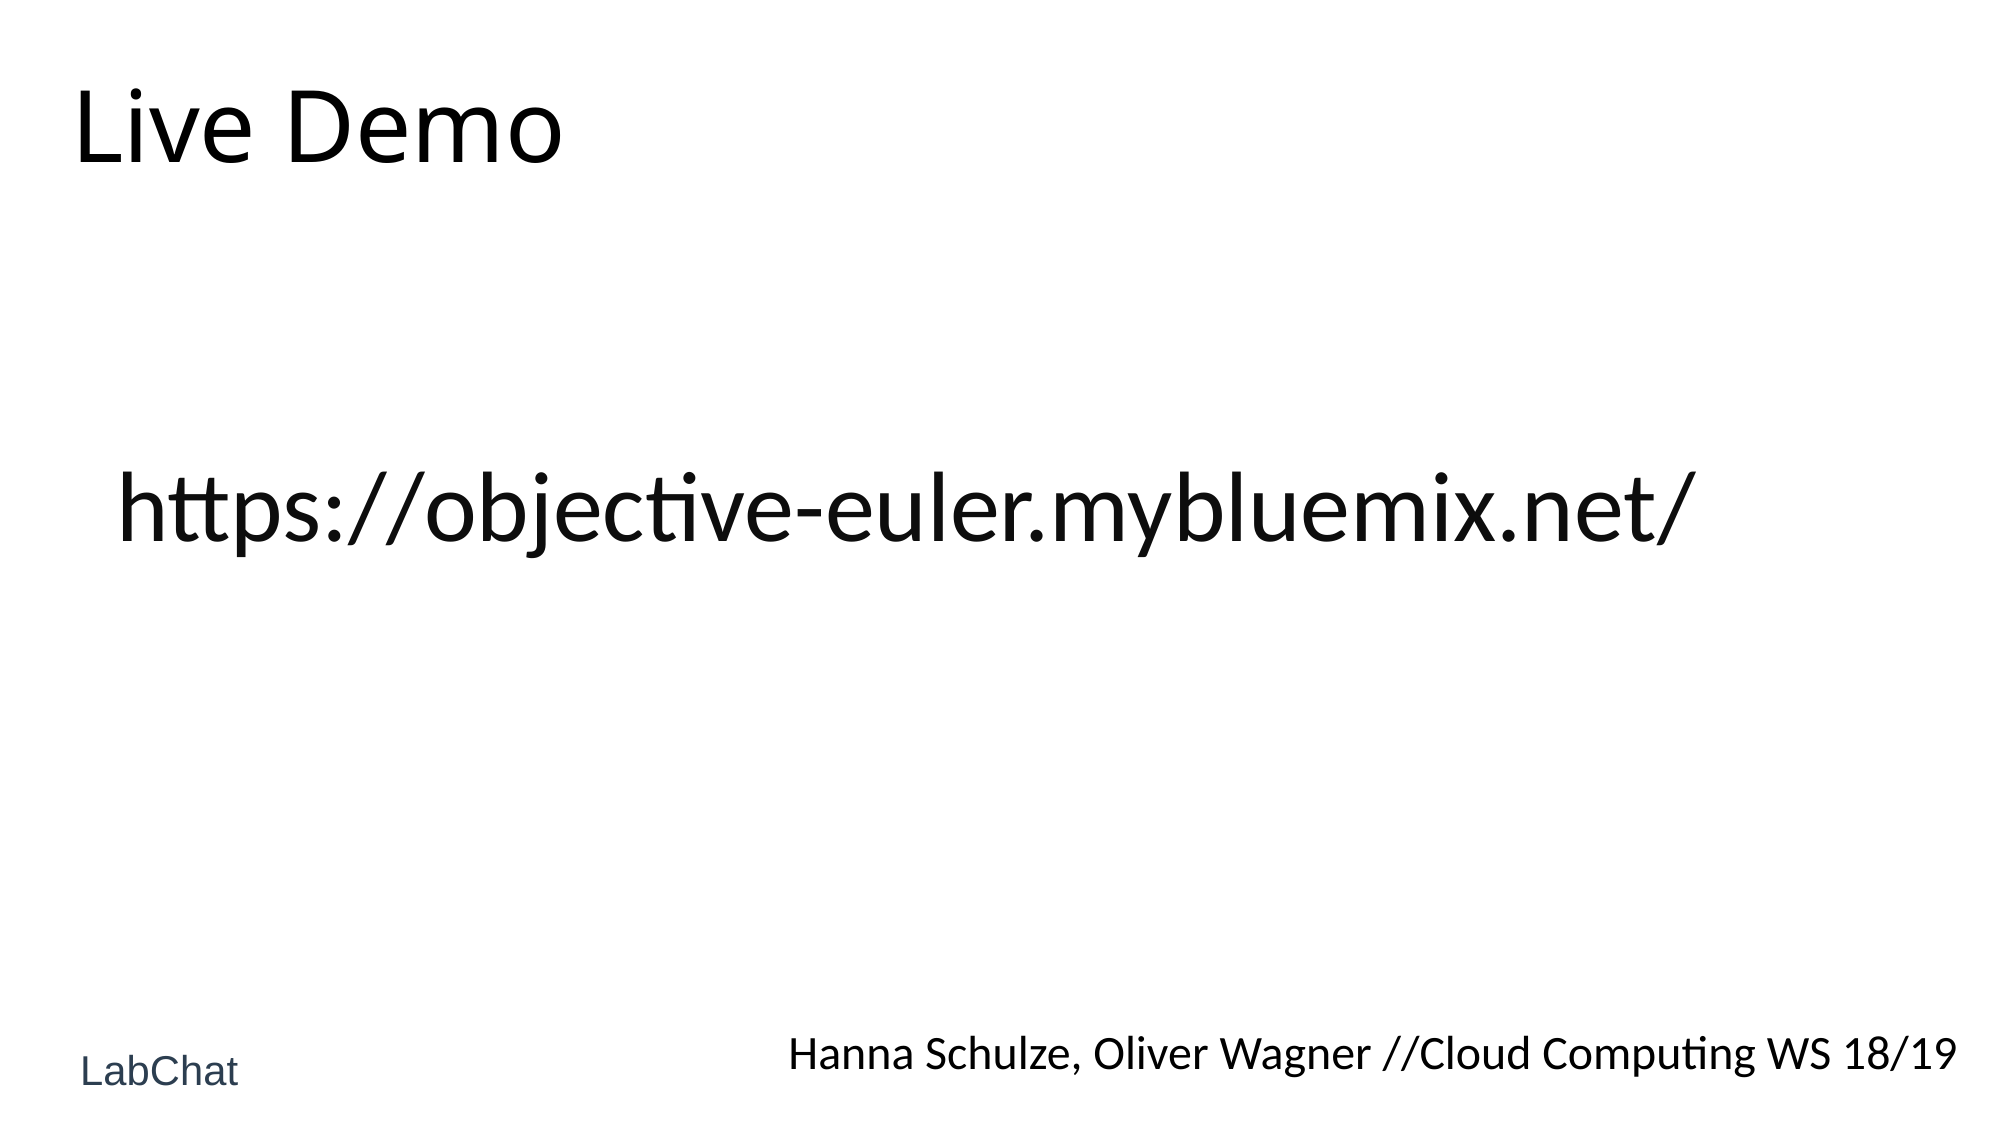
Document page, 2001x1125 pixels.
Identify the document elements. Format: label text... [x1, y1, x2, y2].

subtitle Hanna Schulze, Oliver Wagner //Cloud Computing WS 18/19 [716, 1025, 2000, 1091]
text_box https://objective-euler.mybluemix.net/ [101, 433, 1903, 692]
title LabChat [33, 1025, 286, 1102]
text_box Live Demo [55, 55, 1312, 192]
